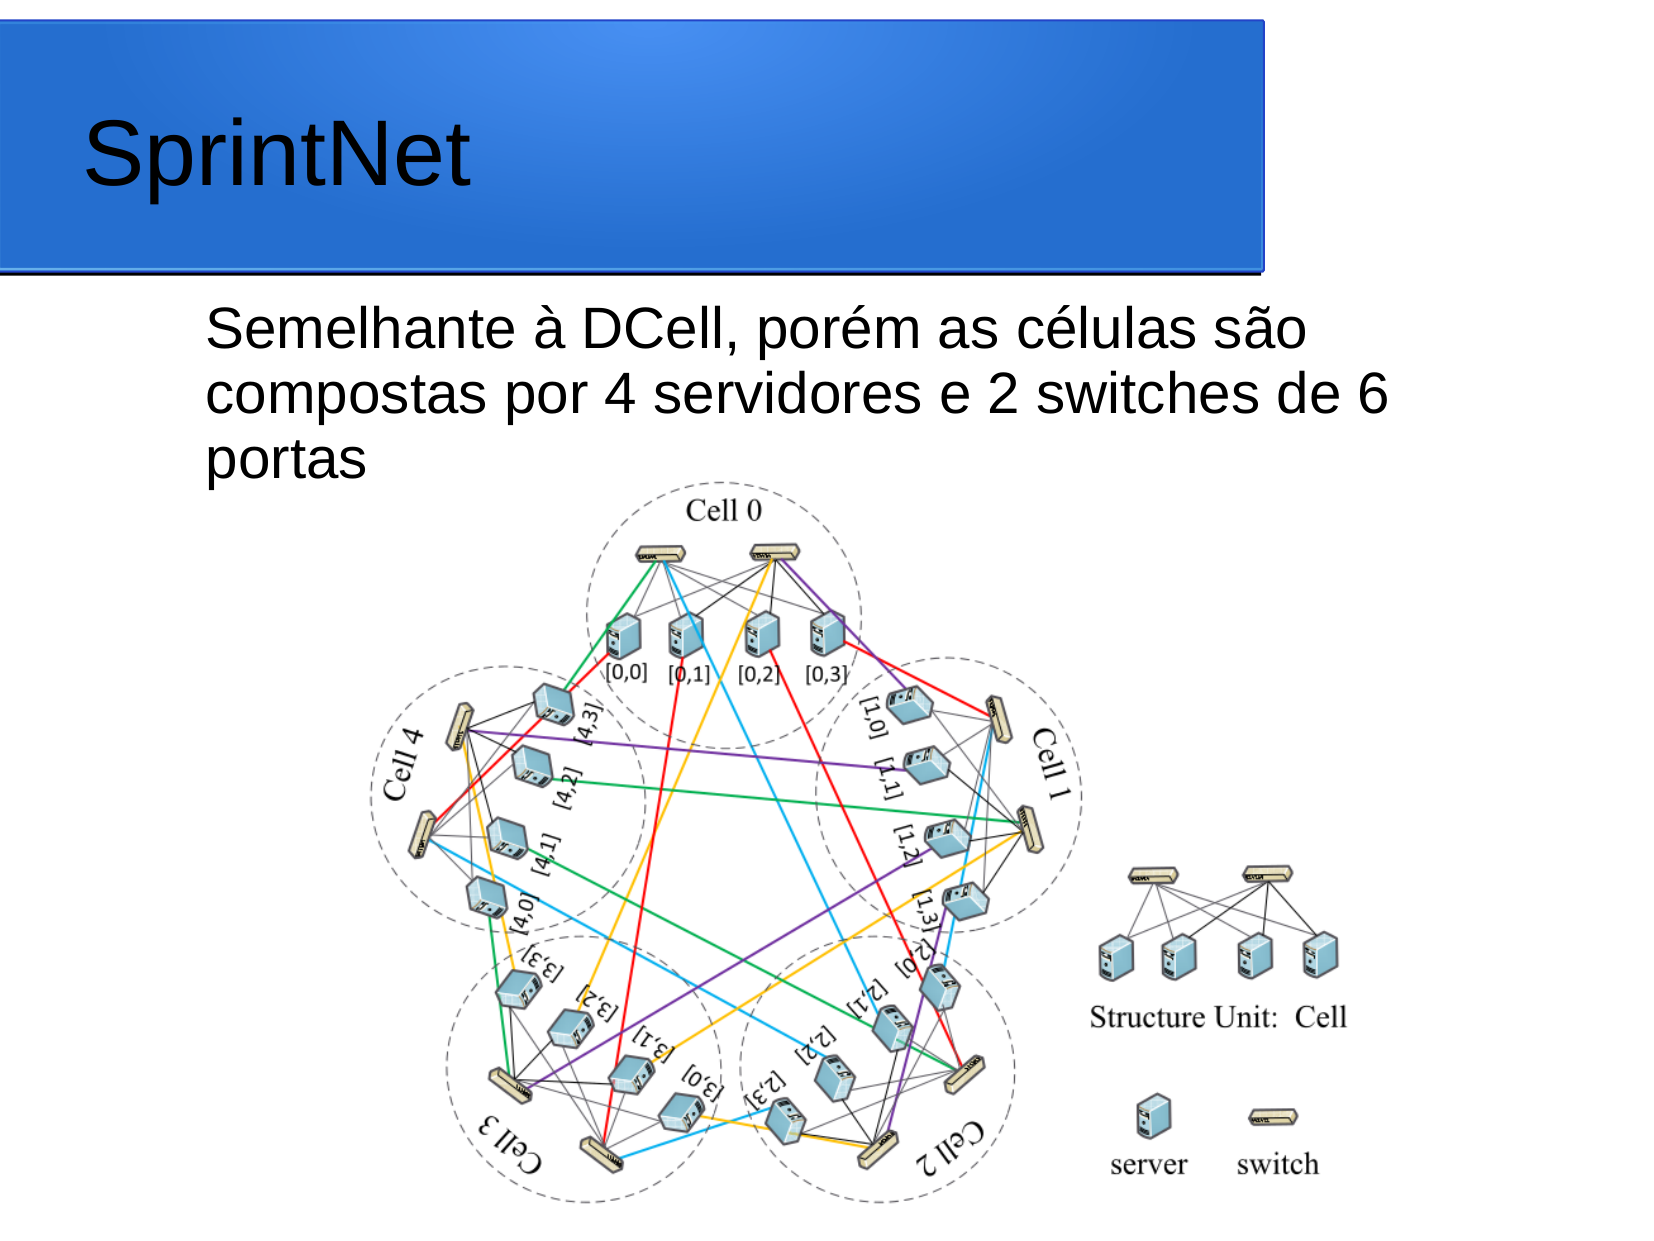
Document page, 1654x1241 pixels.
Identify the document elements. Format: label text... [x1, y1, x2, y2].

picture [328, 1016, 1381, 1230]
list Semelhante à DCell, porém as células são compostas por 4 servidores e 2 switches de 6 portas [135, 296, 1516, 1016]
title SprintNet [82, 49, 1571, 257]
